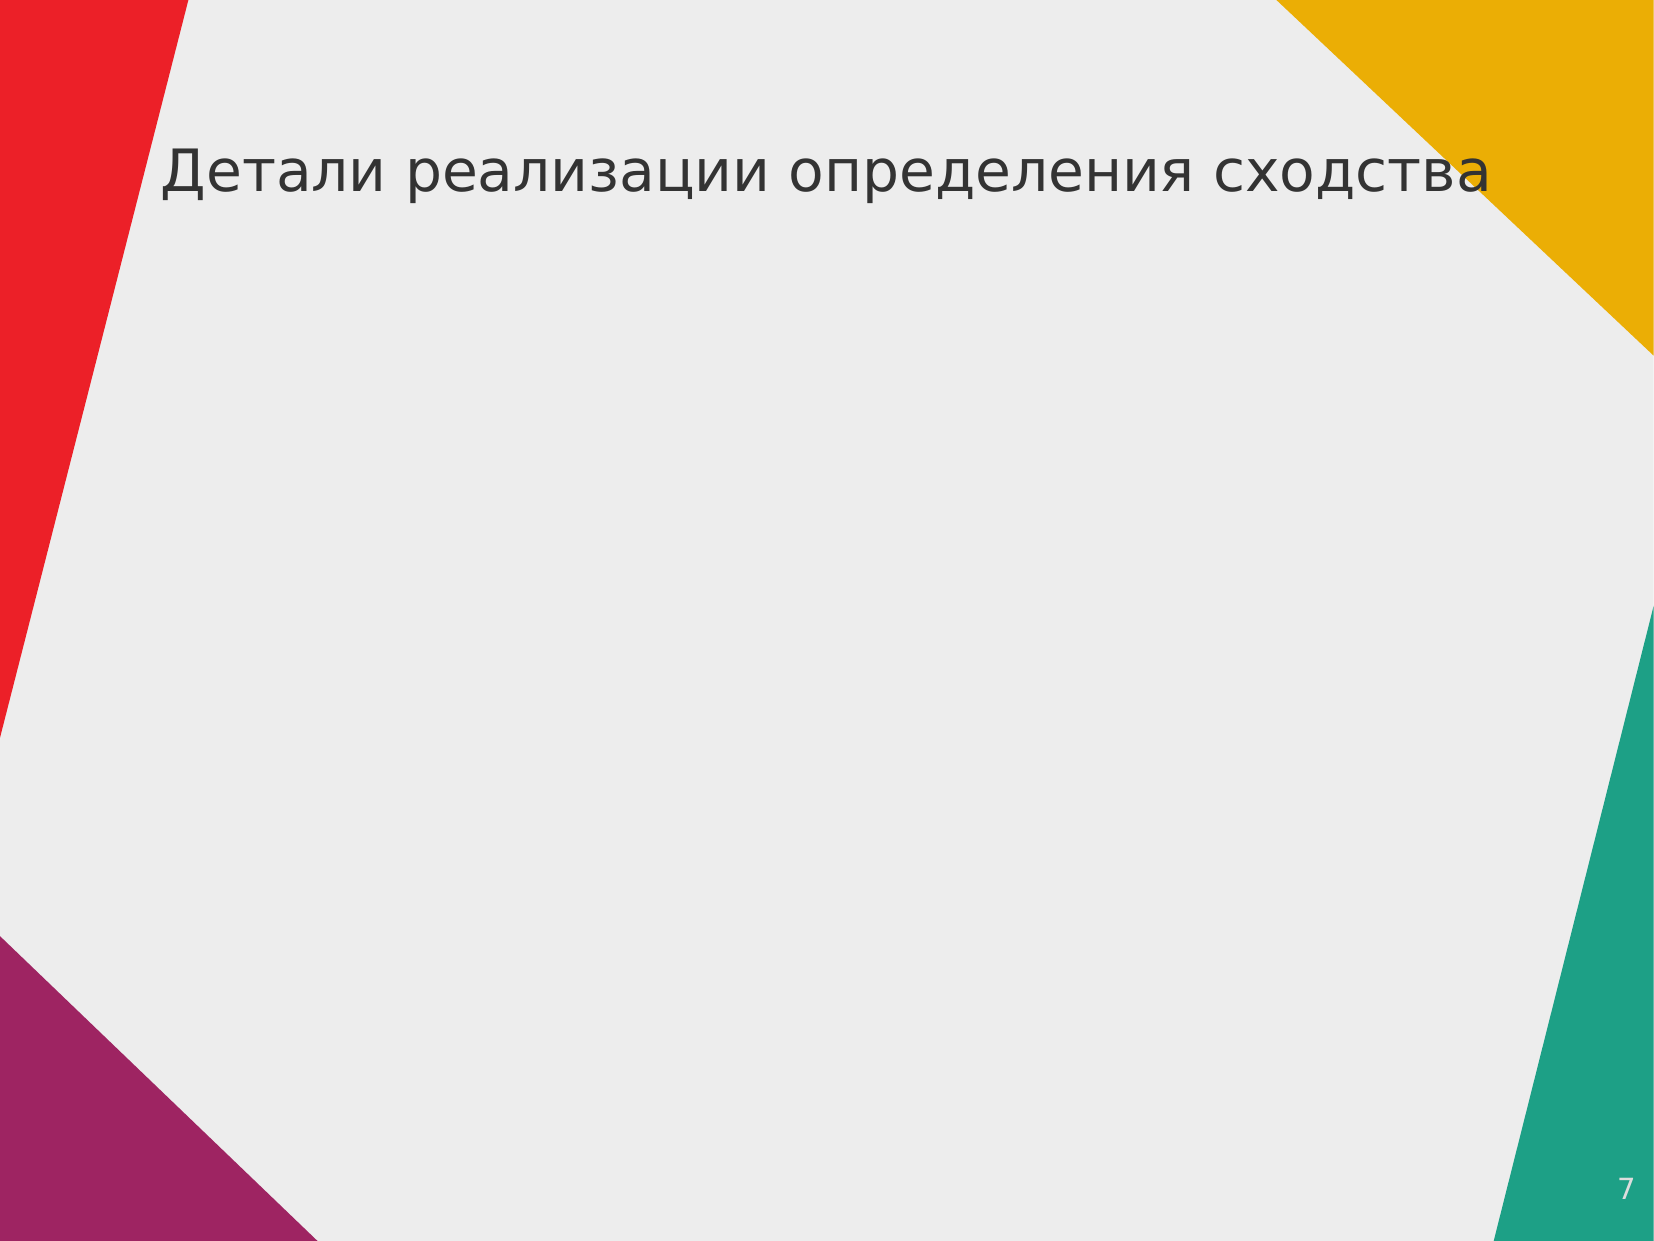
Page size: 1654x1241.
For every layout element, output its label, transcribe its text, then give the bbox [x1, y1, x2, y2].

title Детали реализации определения сходства [114, 73, 1539, 271]
